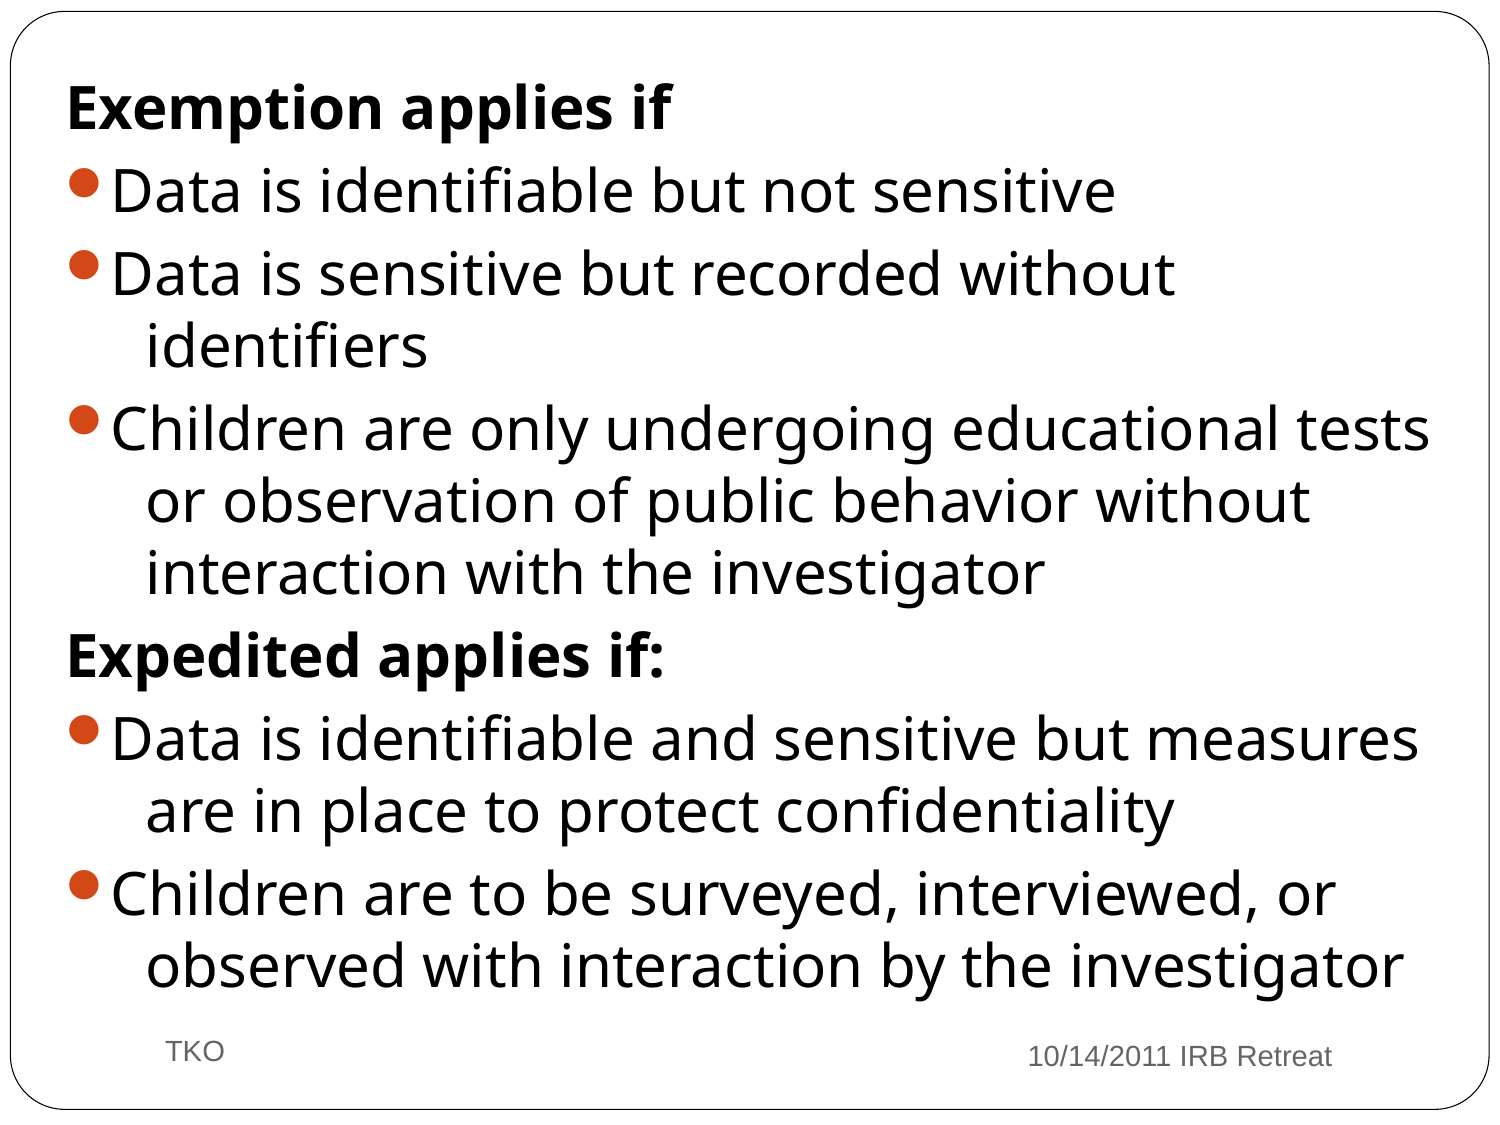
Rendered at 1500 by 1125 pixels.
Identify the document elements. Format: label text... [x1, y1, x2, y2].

text_box TKO [150, 1012, 801, 1088]
text_box 10/14/2011 IRB Retreat [1012, 1015, 1419, 1094]
list Exemption applies if Data is identifiable but not sensitive Data is sensitive but recorded without identifiers Children are only undergoing educational tests or observation of public behavior without interaction with the investigator Expedited applies if: Data is identifiable and sensitive but measures are in place to protect confidentiality Children are to be surveyed, interviewed, or observed with interaction by the investigator [50, 62, 1451, 1025]
